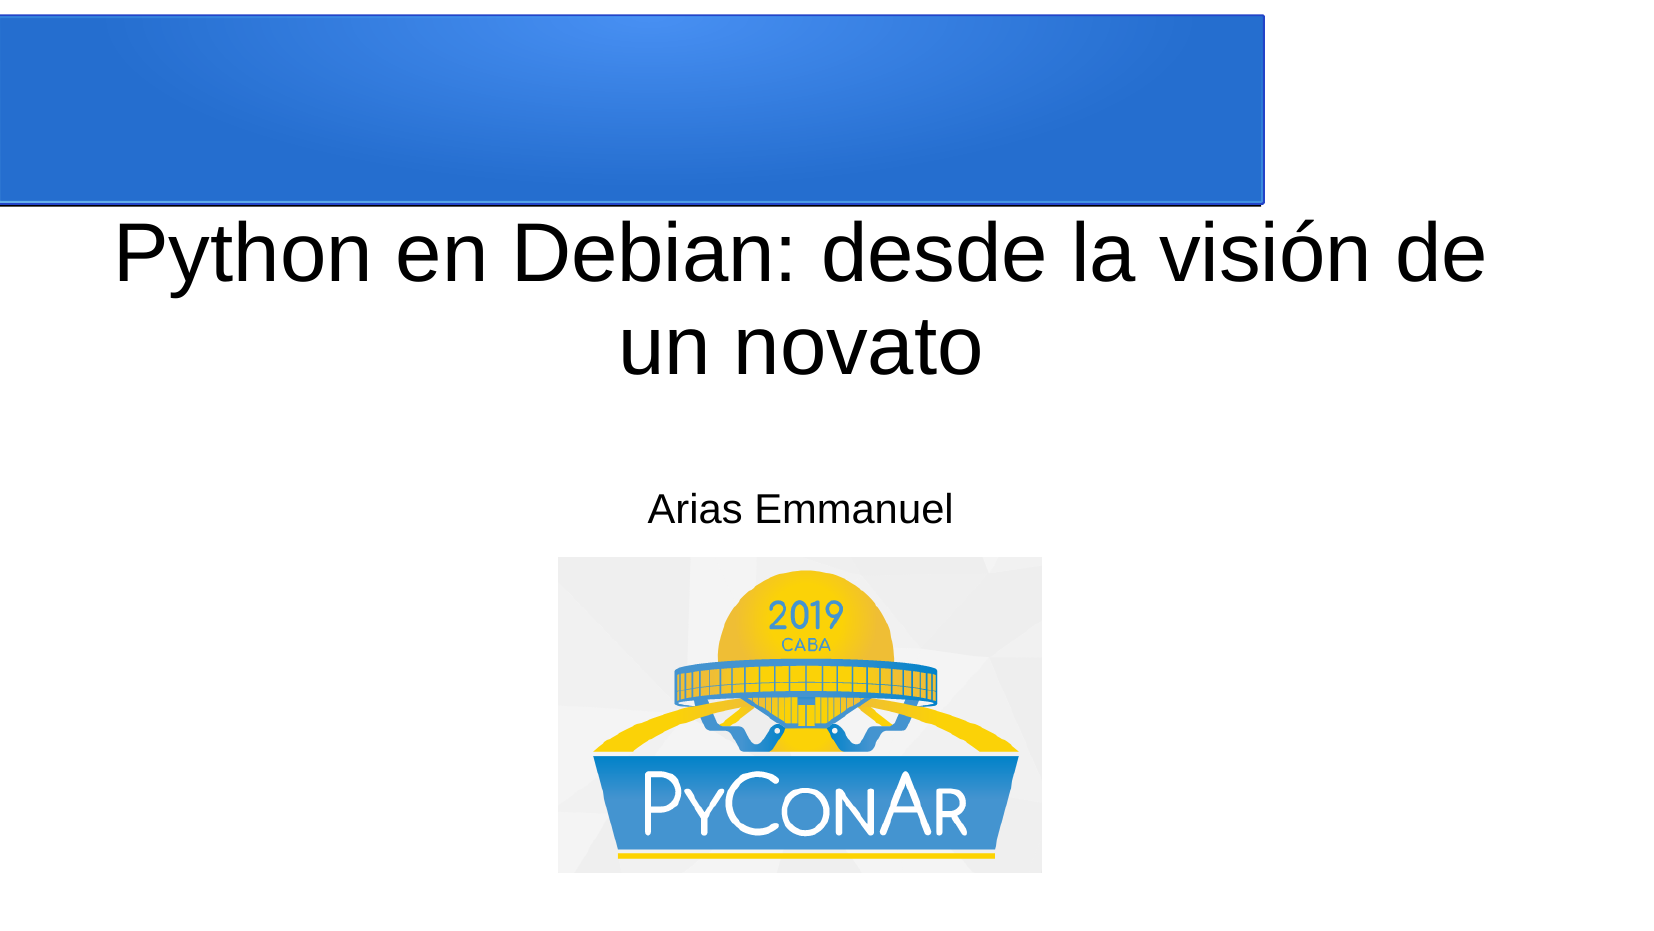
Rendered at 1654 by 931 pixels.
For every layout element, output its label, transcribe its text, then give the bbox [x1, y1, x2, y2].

subtitle Python en Debian: desde la visión de un novato Arias Emmanuel [56, 206, 1546, 532]
picture [558, 557, 1042, 873]
